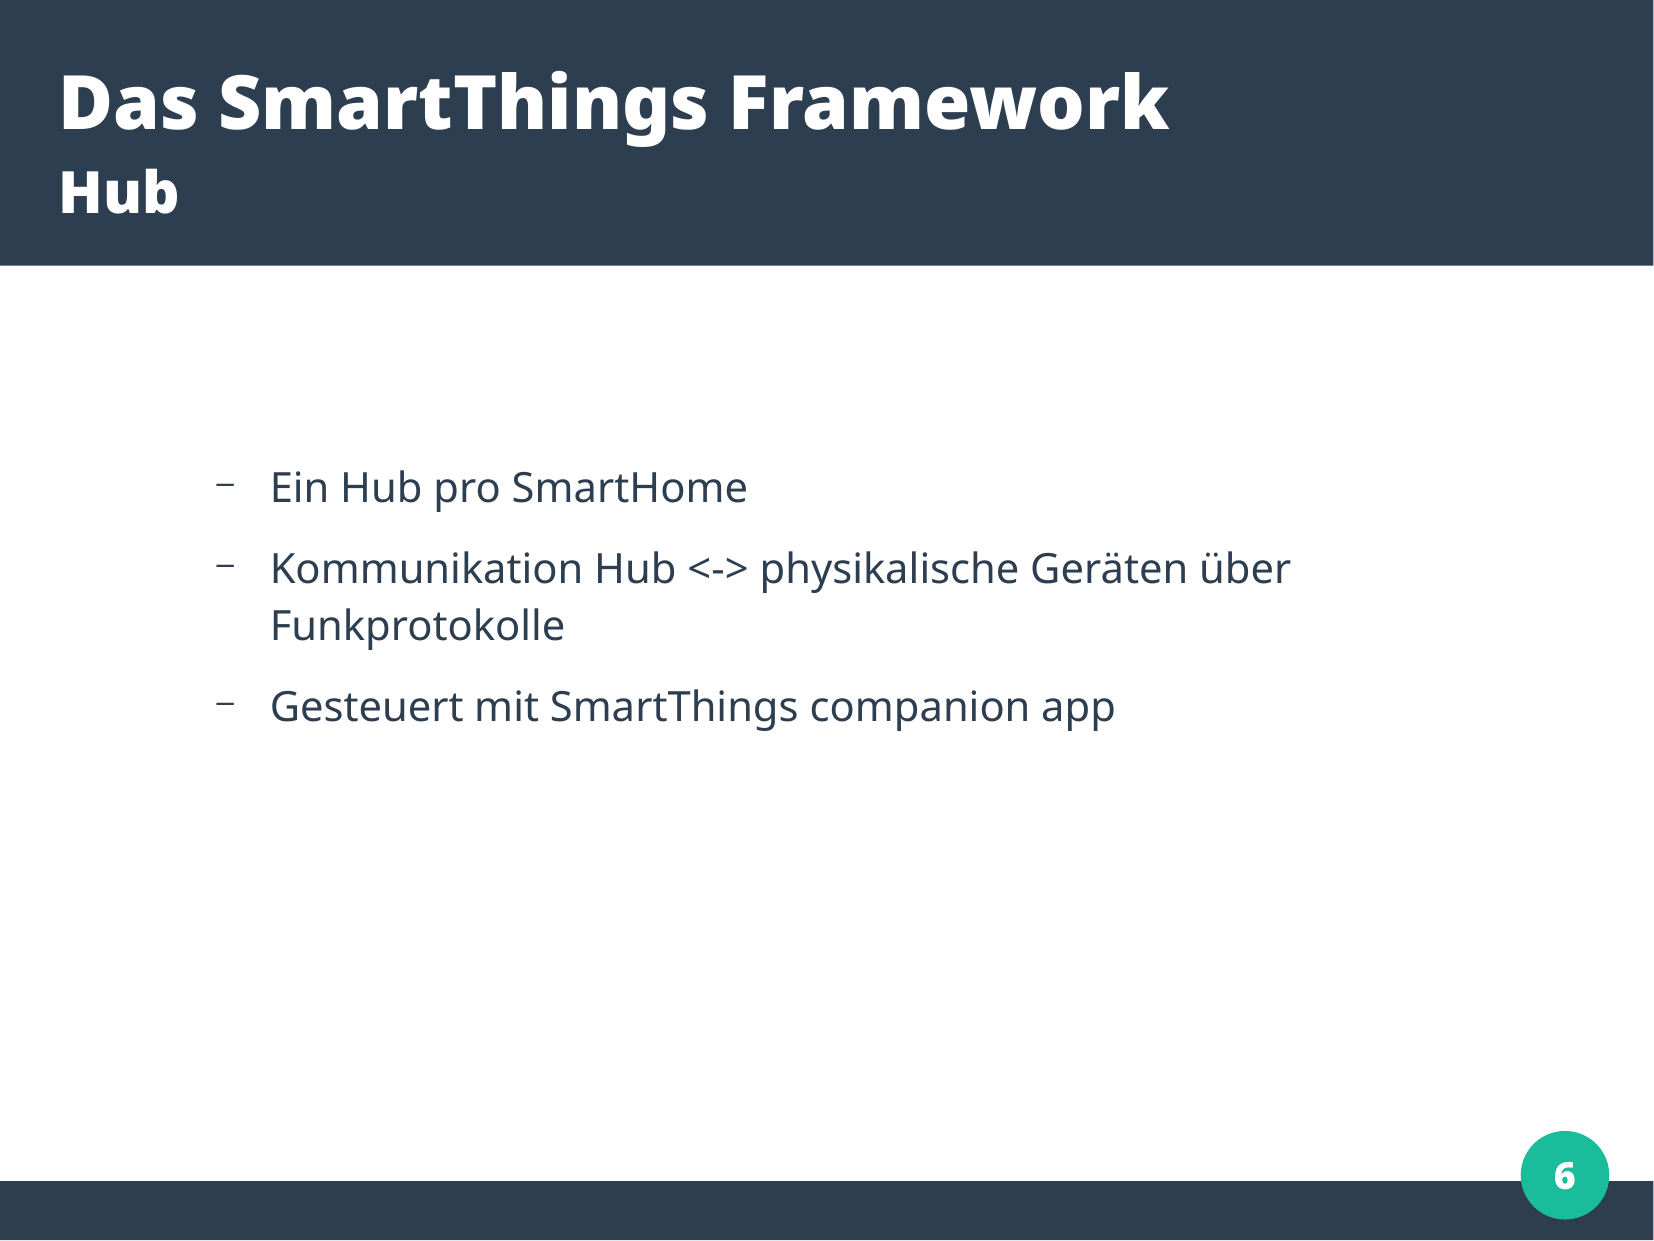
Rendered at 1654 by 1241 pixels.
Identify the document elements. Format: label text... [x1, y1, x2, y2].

title Das SmartThings Framework Hub [59, 49, 1595, 232]
list Ein Hub pro SmartHome Kommunikation Hub <-> physikalische Geräten über Funkprotokolle Gesteuert mit SmartThings companion app [128, 371, 1477, 1027]
